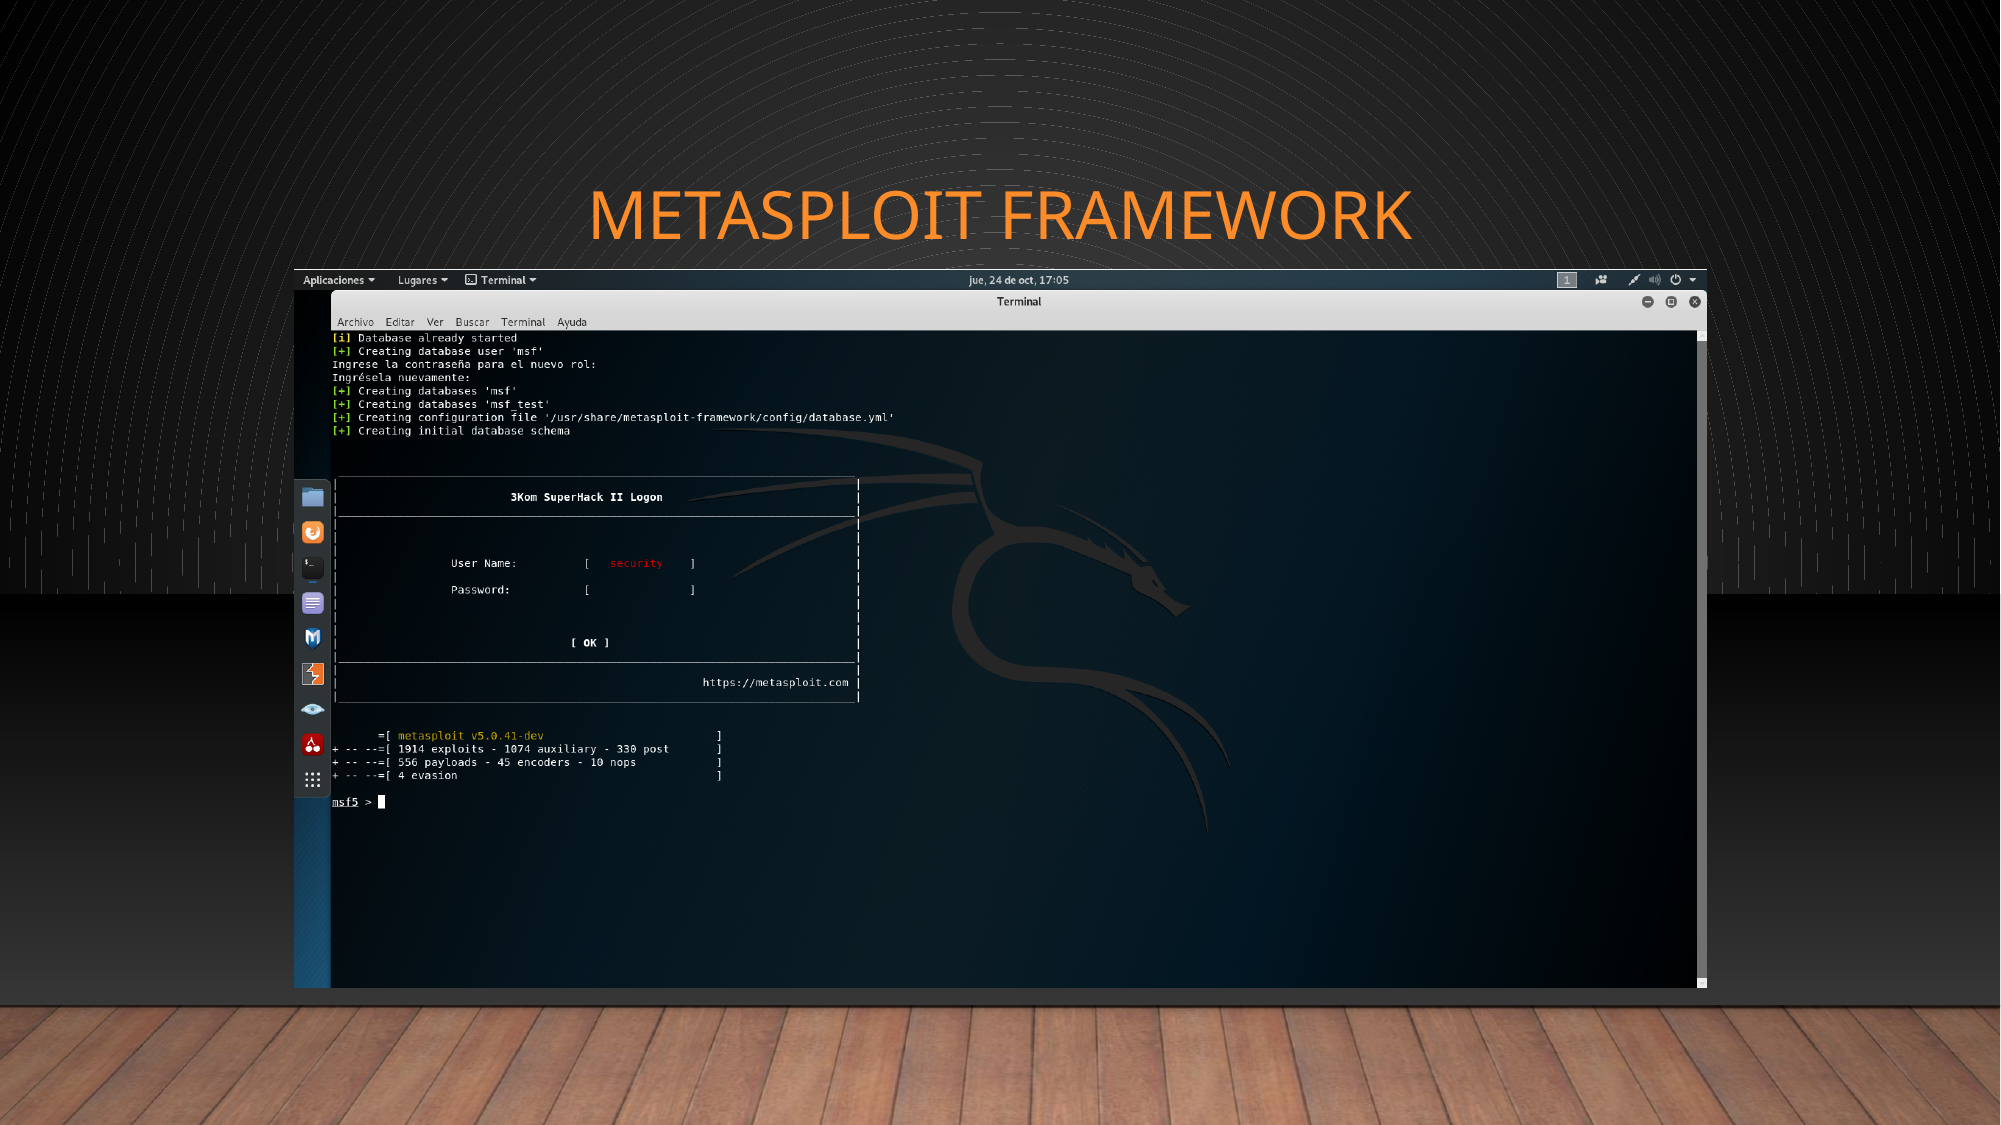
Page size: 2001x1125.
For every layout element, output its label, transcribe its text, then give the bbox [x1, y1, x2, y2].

title Metasploit framework [238, 131, 1763, 305]
picture [294, 269, 1707, 988]
